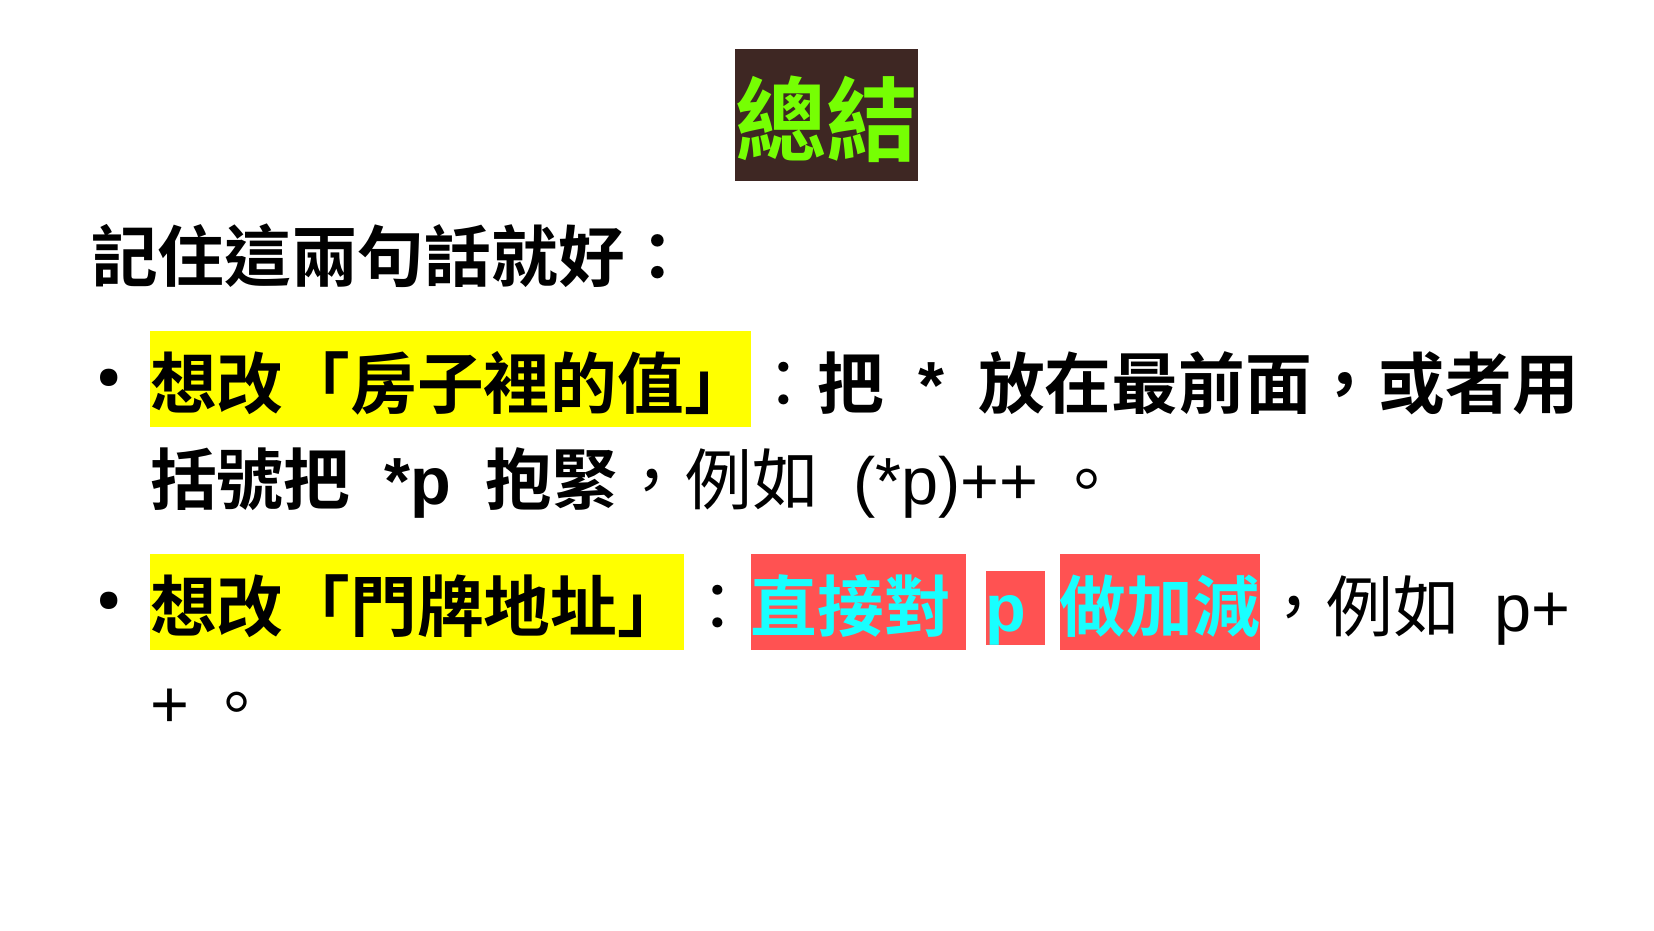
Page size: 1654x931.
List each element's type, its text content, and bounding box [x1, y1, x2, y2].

list 記住這兩句話就好： 想改「房子裡的值」：把 * 放在最前面，或者用括號把 *p 抱緊，例如 (*p)++。 想改「門牌地址」：直接對 p 做加減，例如 p++。 [20, 204, 1625, 886]
title 總結 [82, 37, 1571, 193]
